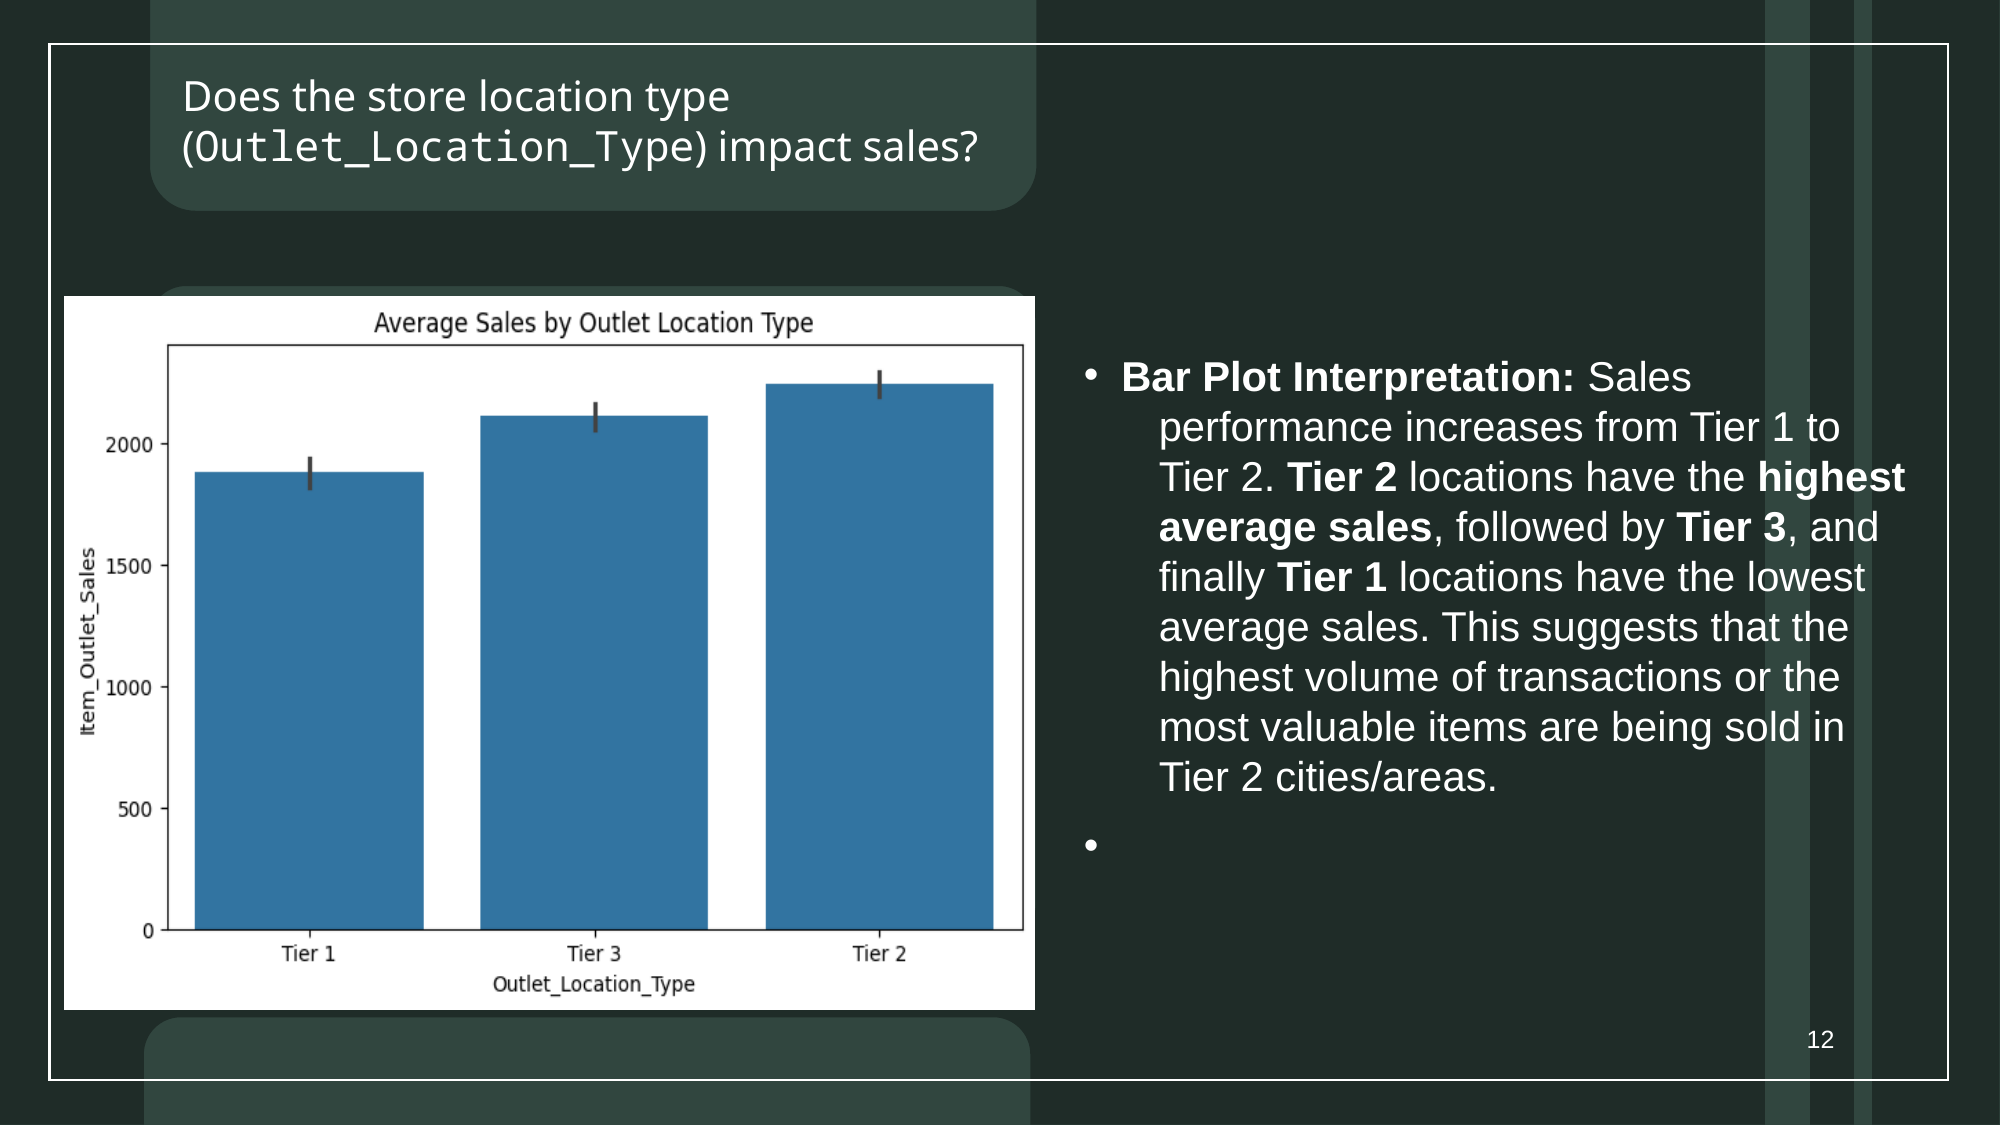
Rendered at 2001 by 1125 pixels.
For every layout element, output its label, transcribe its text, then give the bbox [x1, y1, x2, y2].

slide_number 12 [1791, 1008, 1931, 1068]
picture [64, 296, 1035, 1010]
text_box Bar Plot Interpretation: Sales performance increases from Tier 1 to Tier 2. Tier 2 locations have the highest average sales, followed by Tier 3, and finally Tier 1 locations have the lowest average sales. This suggests that the highest volume of transactions or the most valuable items are being sold in Tier 2 cities/areas. [1068, 341, 1932, 868]
list Does the store location type (Outlet_Location_Type) impact sales? [167, 61, 1032, 196]
